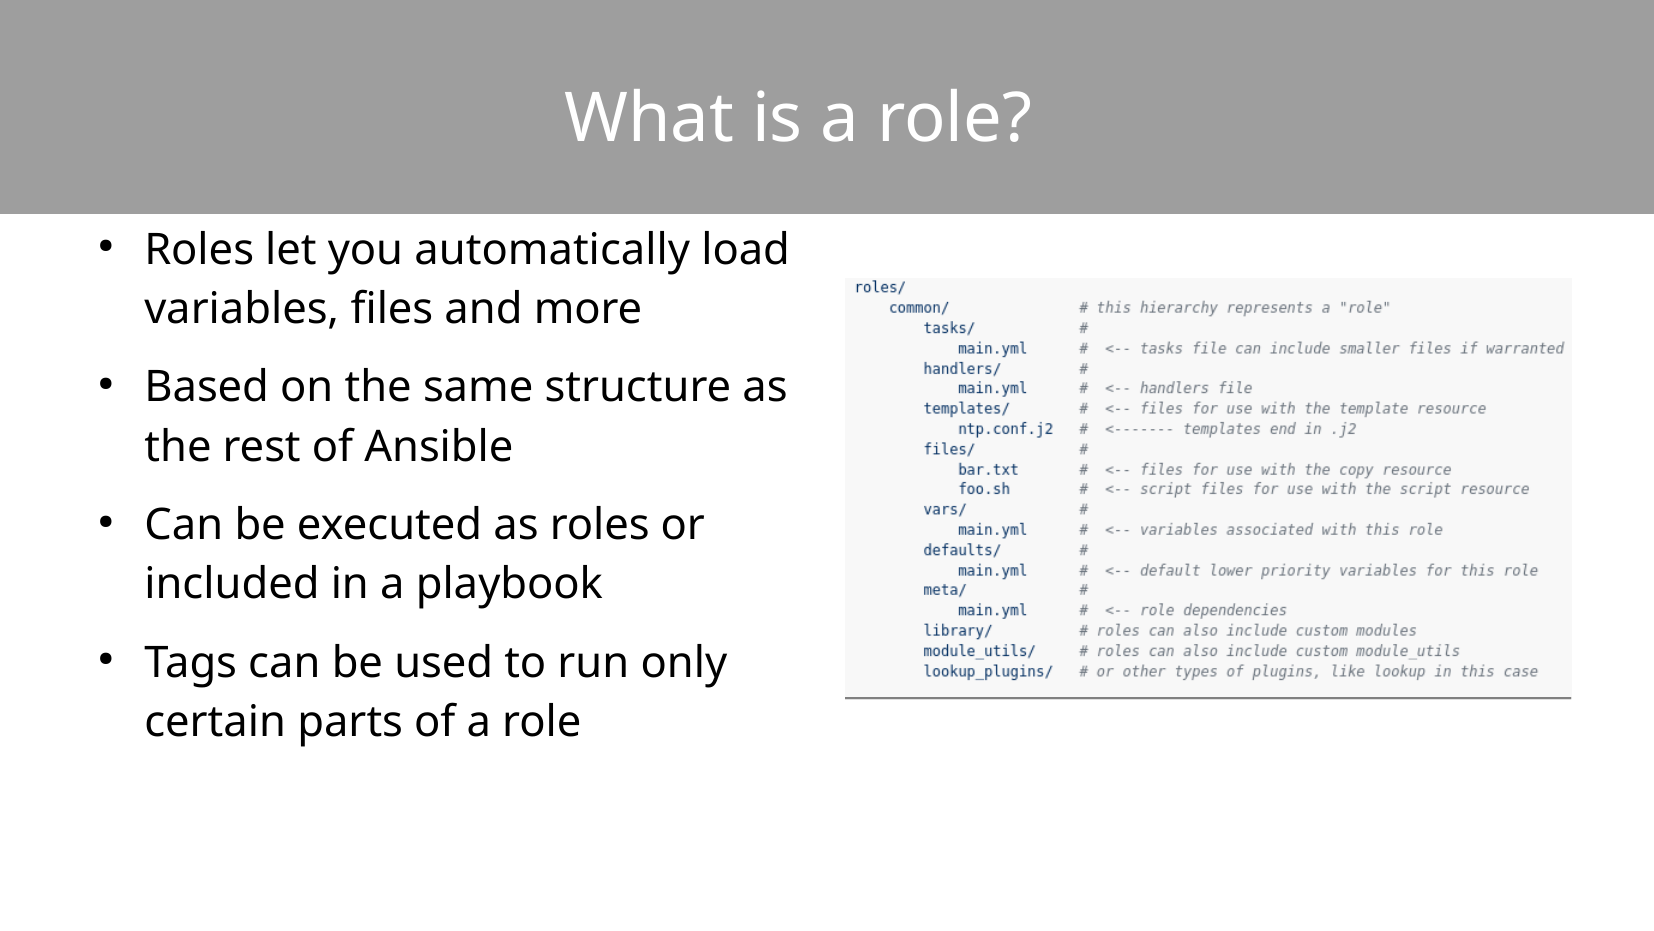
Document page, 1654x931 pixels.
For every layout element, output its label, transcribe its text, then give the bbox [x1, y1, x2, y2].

title What is a role? [82, 37, 1571, 193]
picture [845, 278, 1572, 697]
list Roles let you automatically load variables, files and more Based on the same structure as the rest of Ansible Can be executed as roles or included in a playbook Tags can be used to run only certain parts of a role [82, 217, 809, 758]
